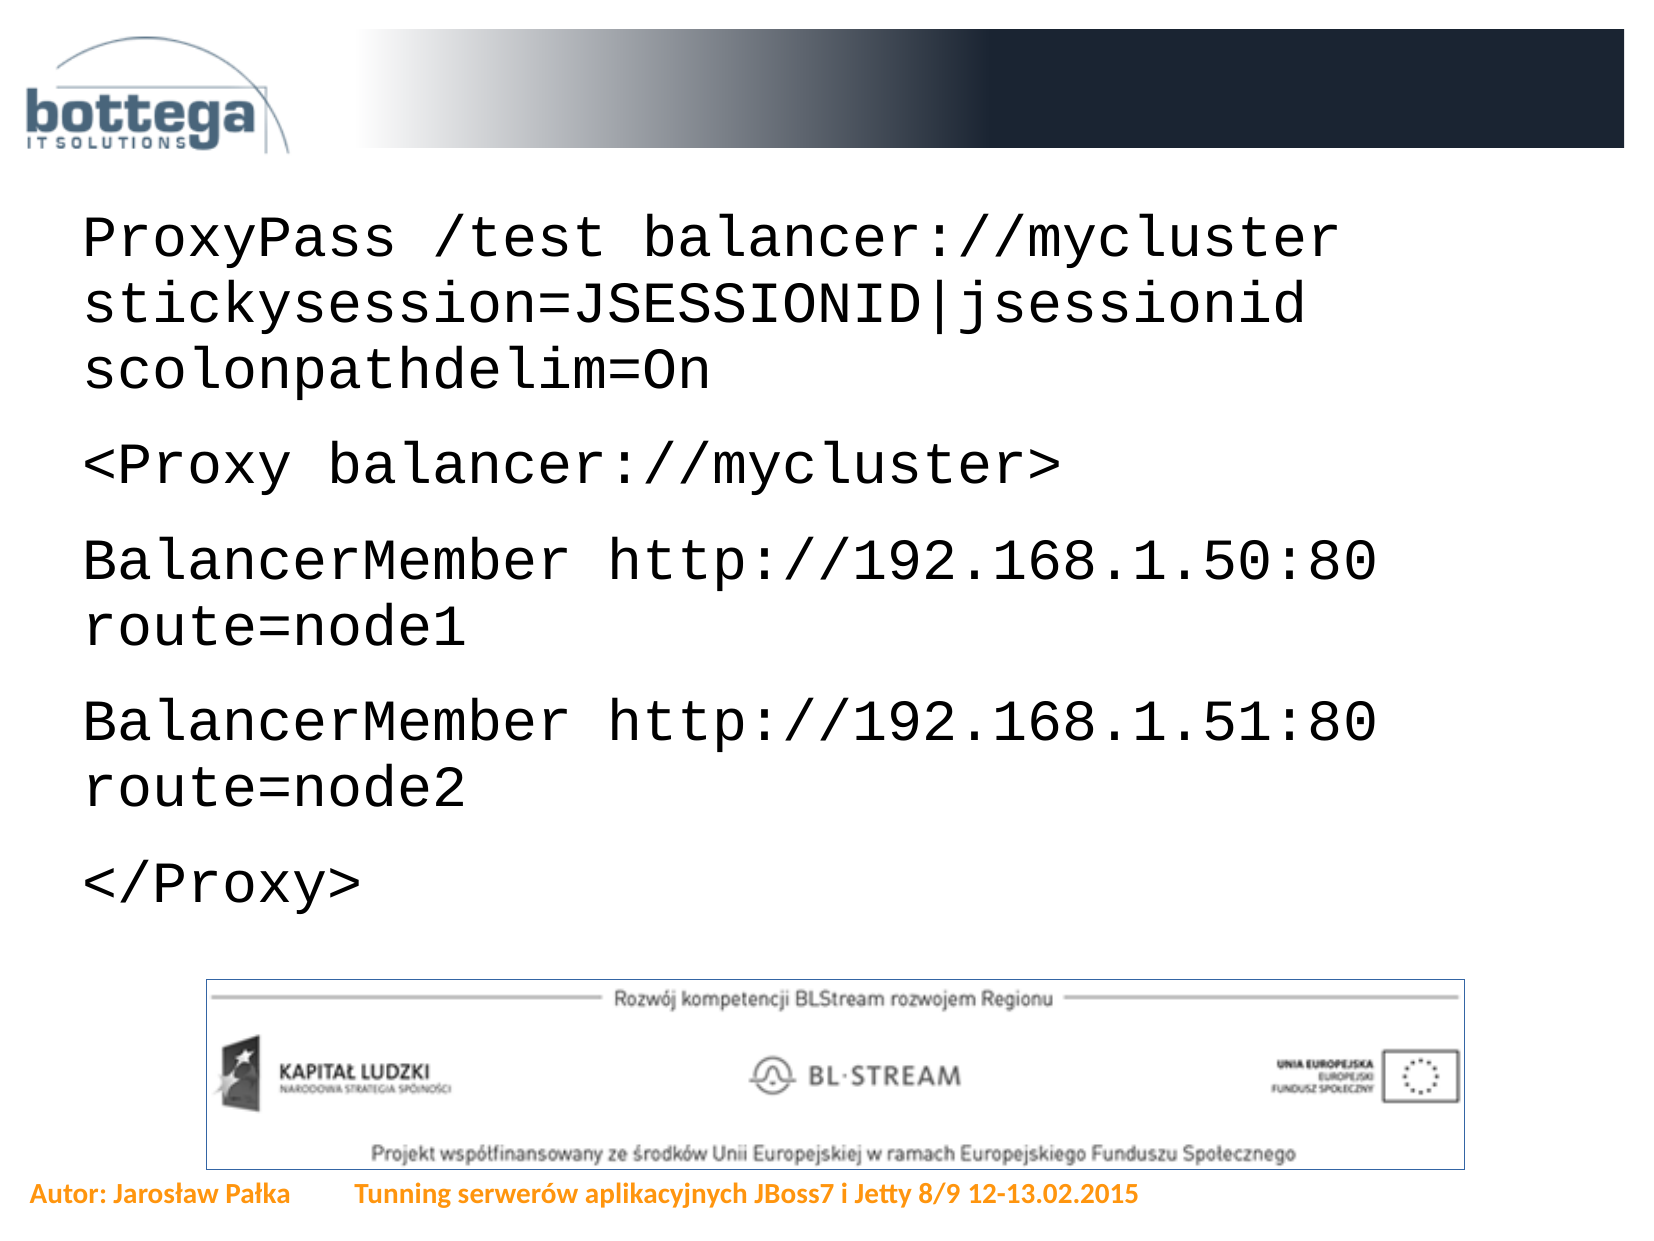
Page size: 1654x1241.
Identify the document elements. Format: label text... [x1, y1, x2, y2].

picture [17, 29, 296, 160]
list ProxyPass /test balancer://mycluster stickysession=JSESSIONID|jsessionid scolonpathdelim=On <Proxy balancer://mycluster> BalancerMember http://192.168.1.50:80 route=node1 BalancerMember http://192.168.1.51:80 route=node2 </Proxy> [82, 207, 1571, 1026]
picture [207, 1026, 1464, 1169]
